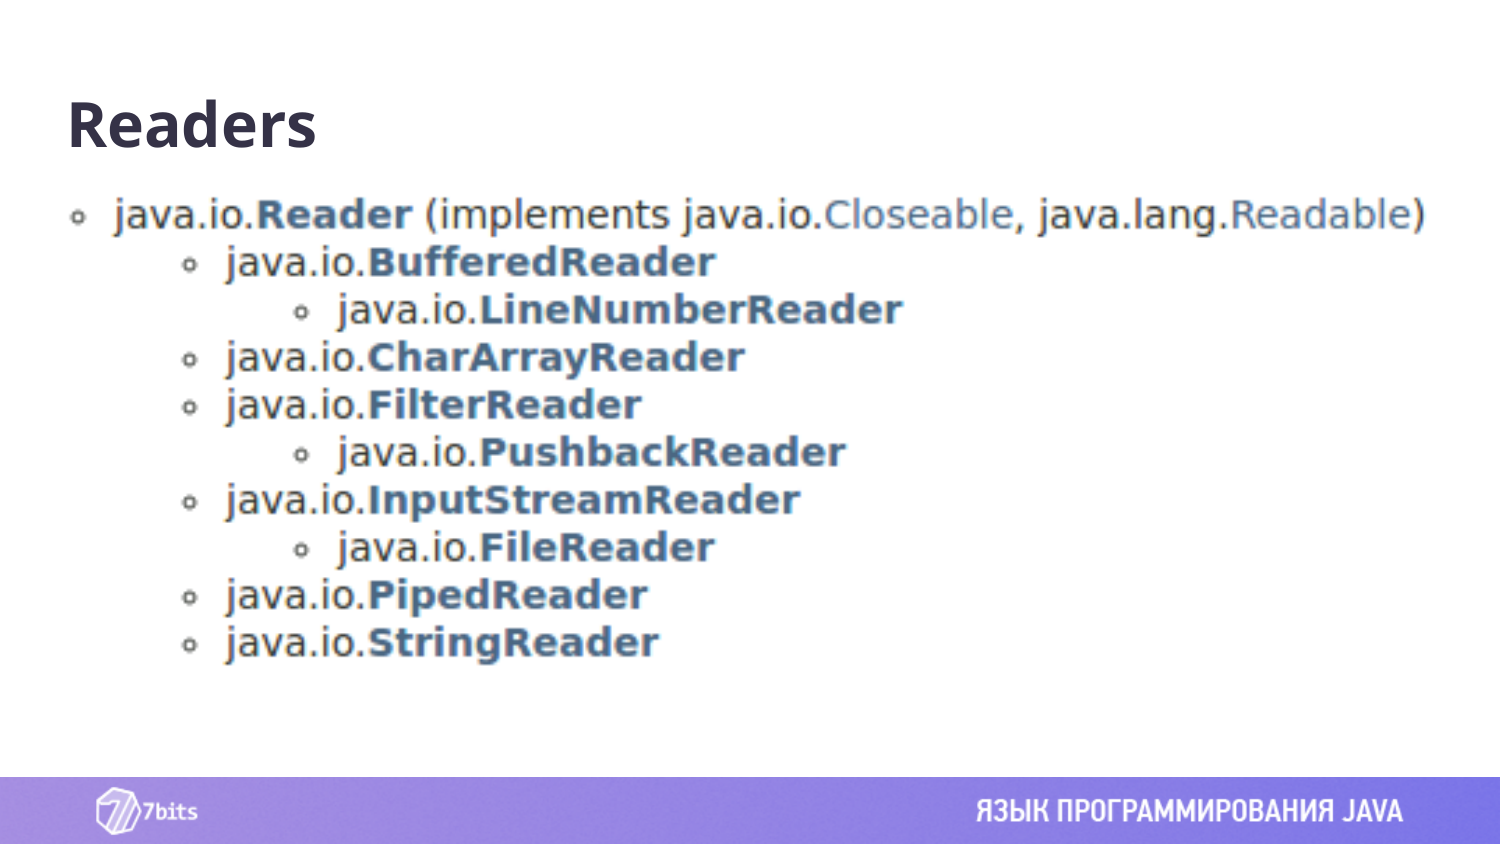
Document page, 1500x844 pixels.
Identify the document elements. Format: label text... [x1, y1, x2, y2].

picture [0, 777, 1500, 844]
title Readers [51, 69, 1449, 164]
picture [51, 193, 1449, 674]
